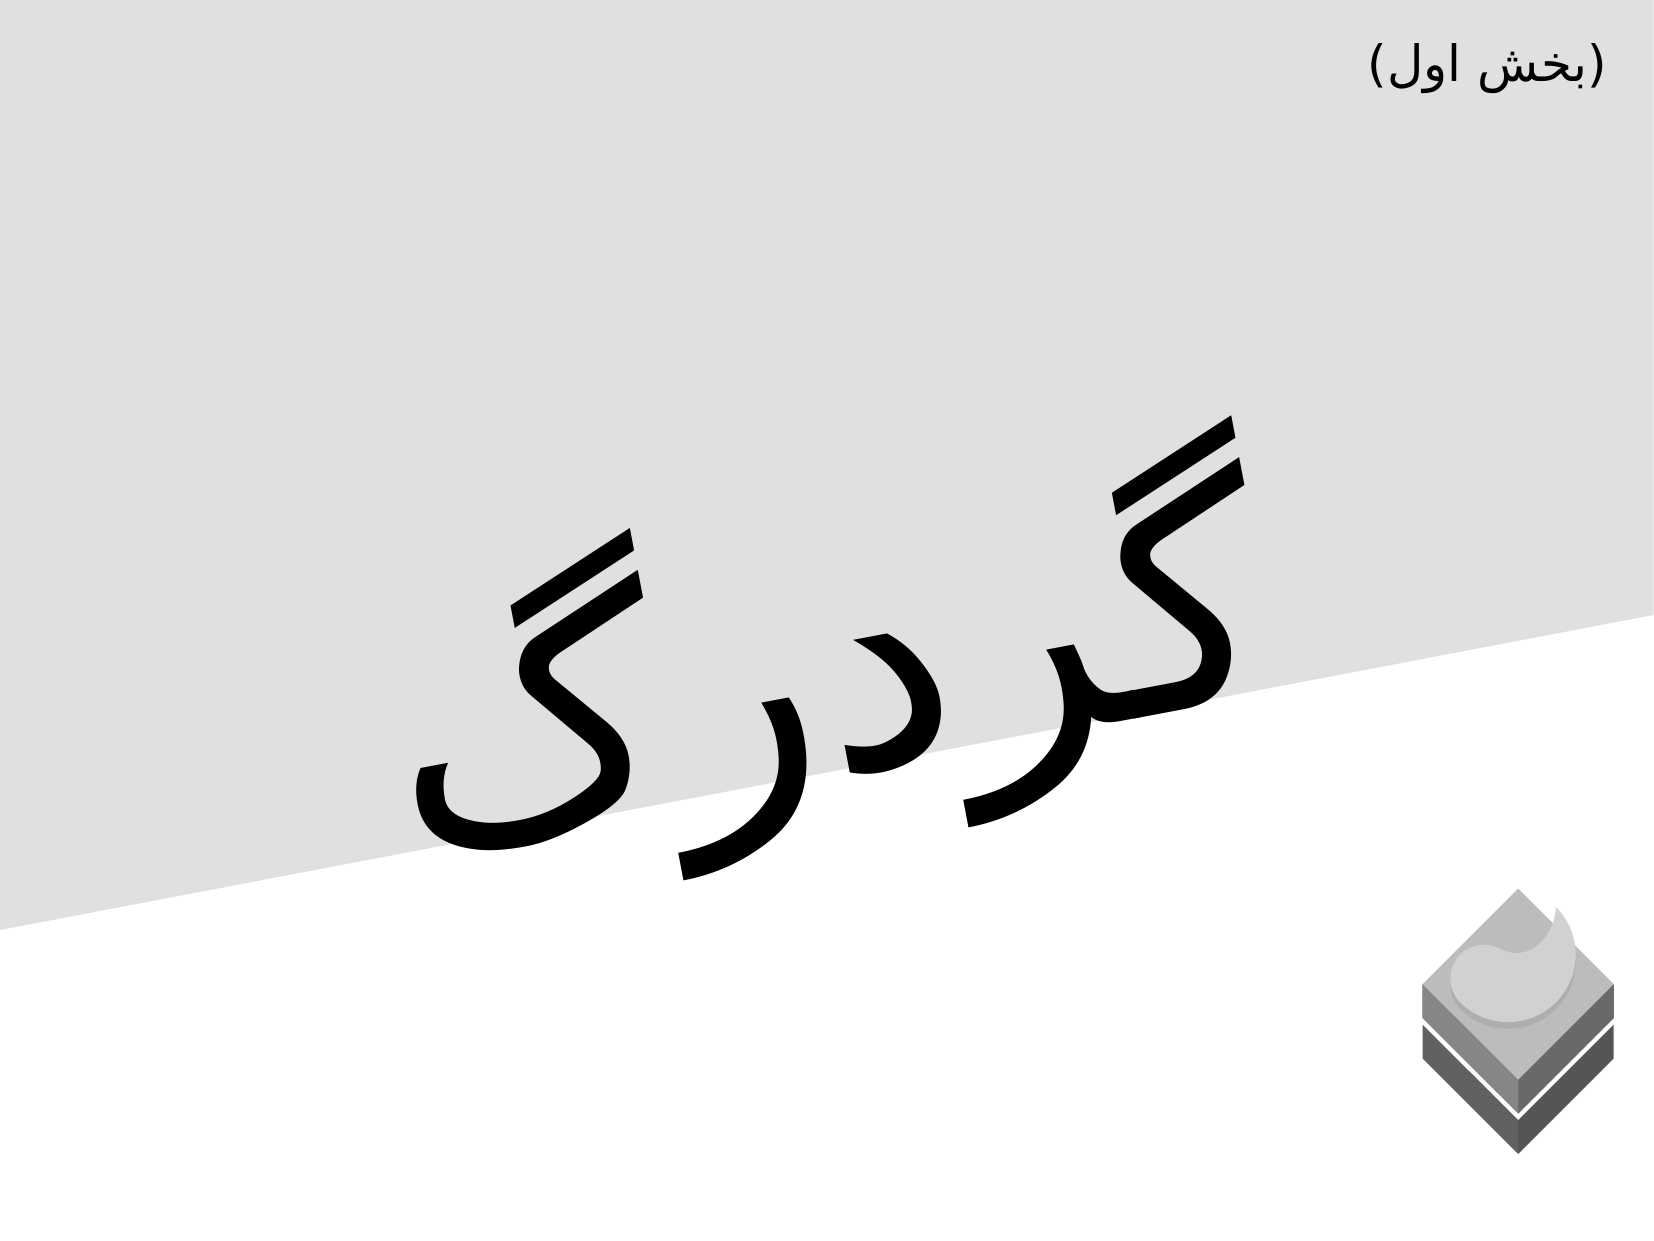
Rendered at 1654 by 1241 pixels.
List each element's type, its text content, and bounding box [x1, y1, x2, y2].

text_box [100, 637, 1556, 1040]
title گردرگ [50, 297, 1601, 904]
list (بخش اول) [1356, 35, 1619, 129]
